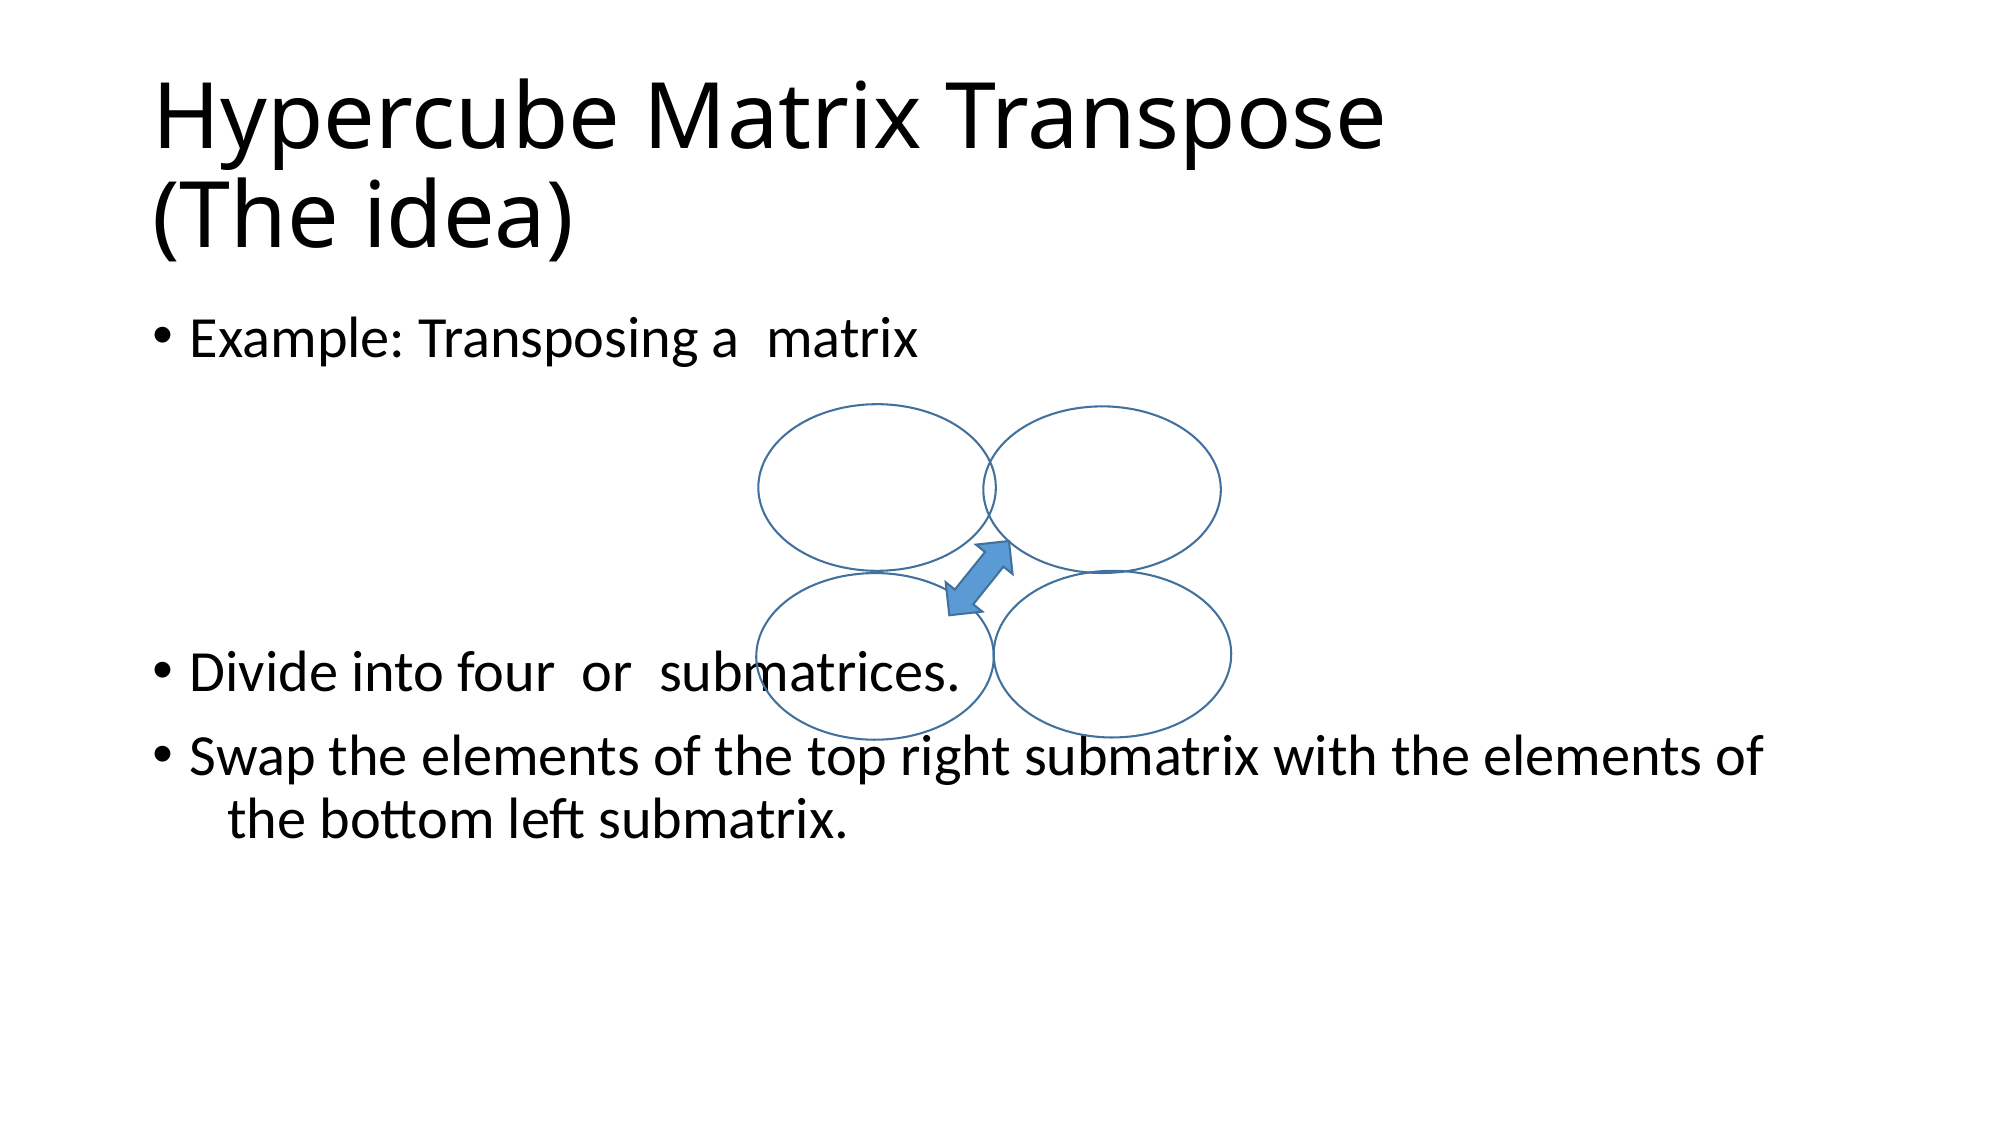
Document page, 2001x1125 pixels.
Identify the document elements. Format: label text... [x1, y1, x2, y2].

list Example: Transposing a matrix Divide into four or submatrices. Swap the elements of the top right submatrix with the elements of the bottom left submatrix. [137, 299, 1863, 1014]
text_box [945, 541, 1013, 616]
title Hypercube Matrix Transpose (The idea) [137, 59, 1863, 278]
